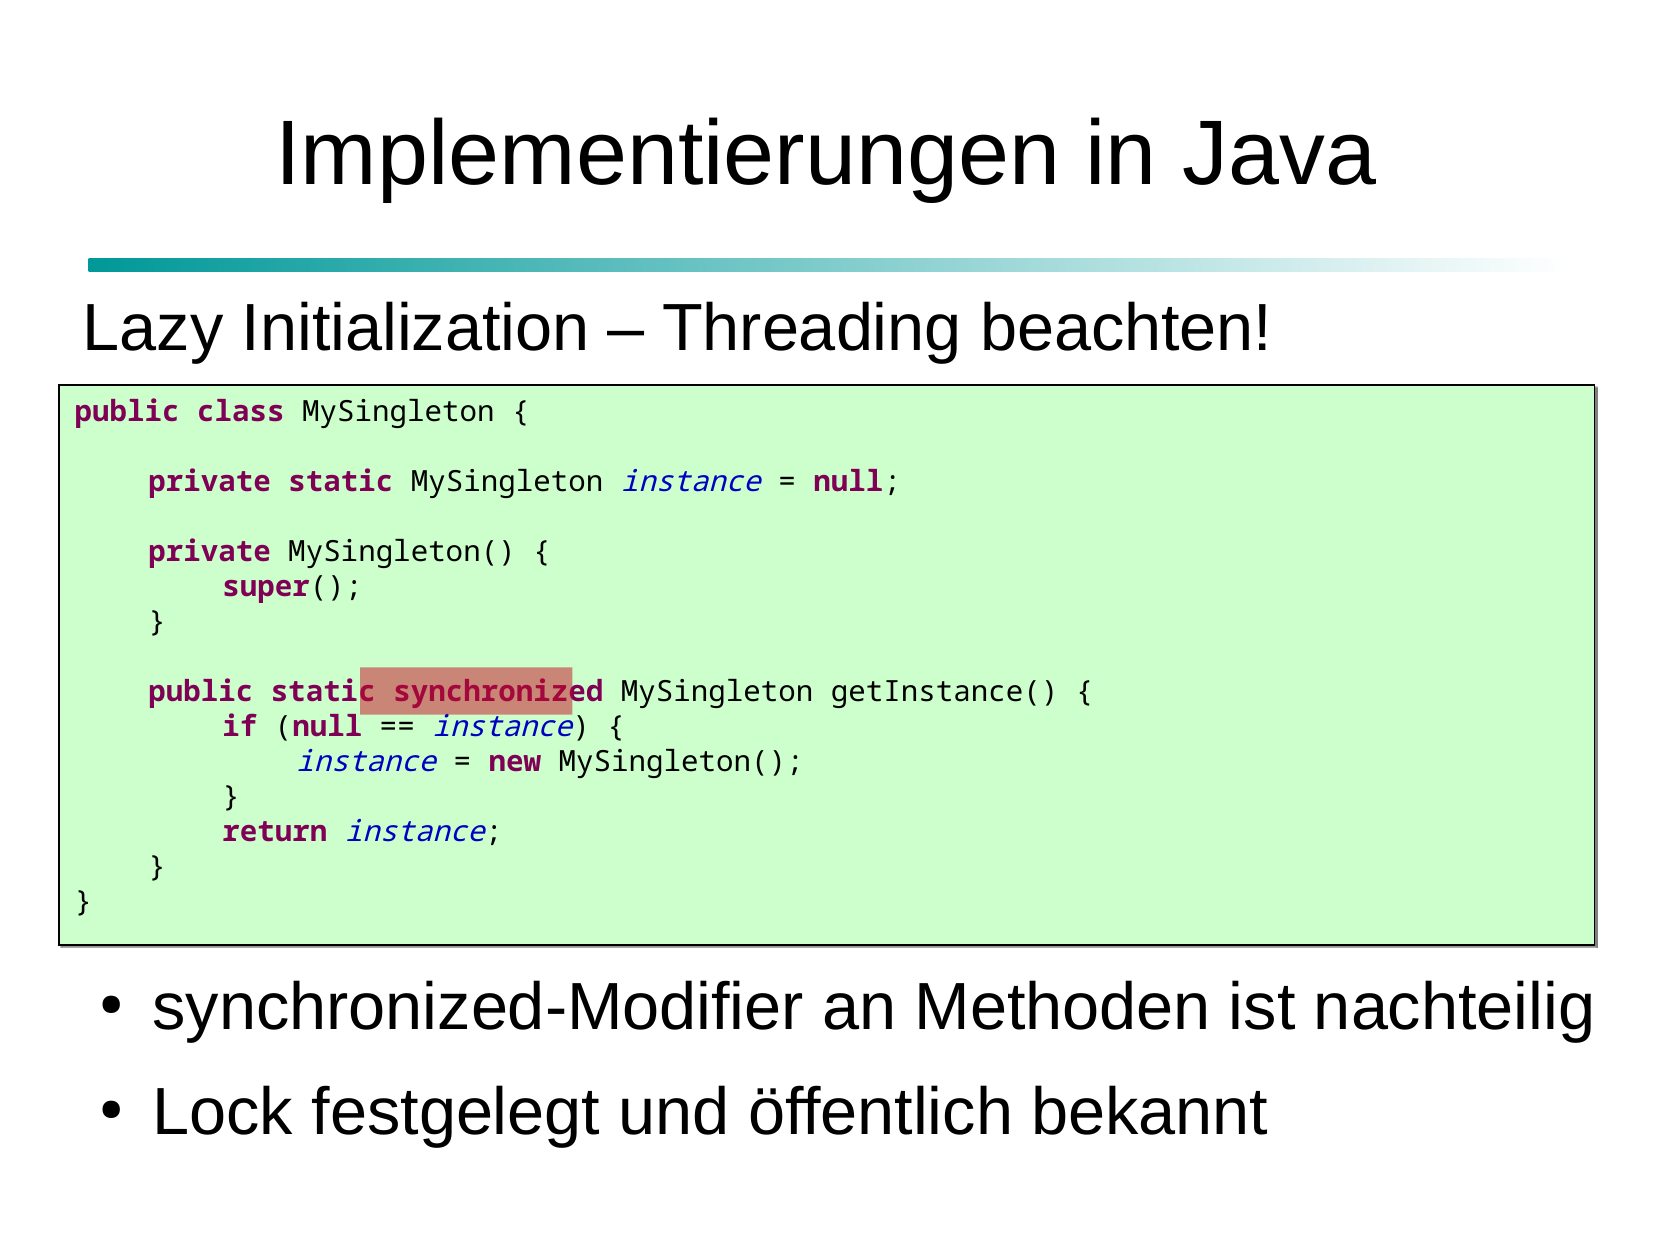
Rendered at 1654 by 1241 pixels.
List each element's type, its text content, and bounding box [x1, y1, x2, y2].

list Lazy Initialization – Threading beachten! [82, 290, 1571, 366]
title Implementierungen in Java [82, 49, 1571, 257]
text_box public class MySingleton { private static MySingleton instance = null; private MySingleton() { super(); } public static synchronized MySingleton getInstance() { if (null == instance) { instance = new MySingleton(); } return instance; } } [59, 384, 1595, 945]
text_box [360, 667, 573, 715]
list synchronized-Modifier an Methoden ist nachteilig Lock festgelegt und öffentlich bekannt [81, 969, 1625, 1211]
